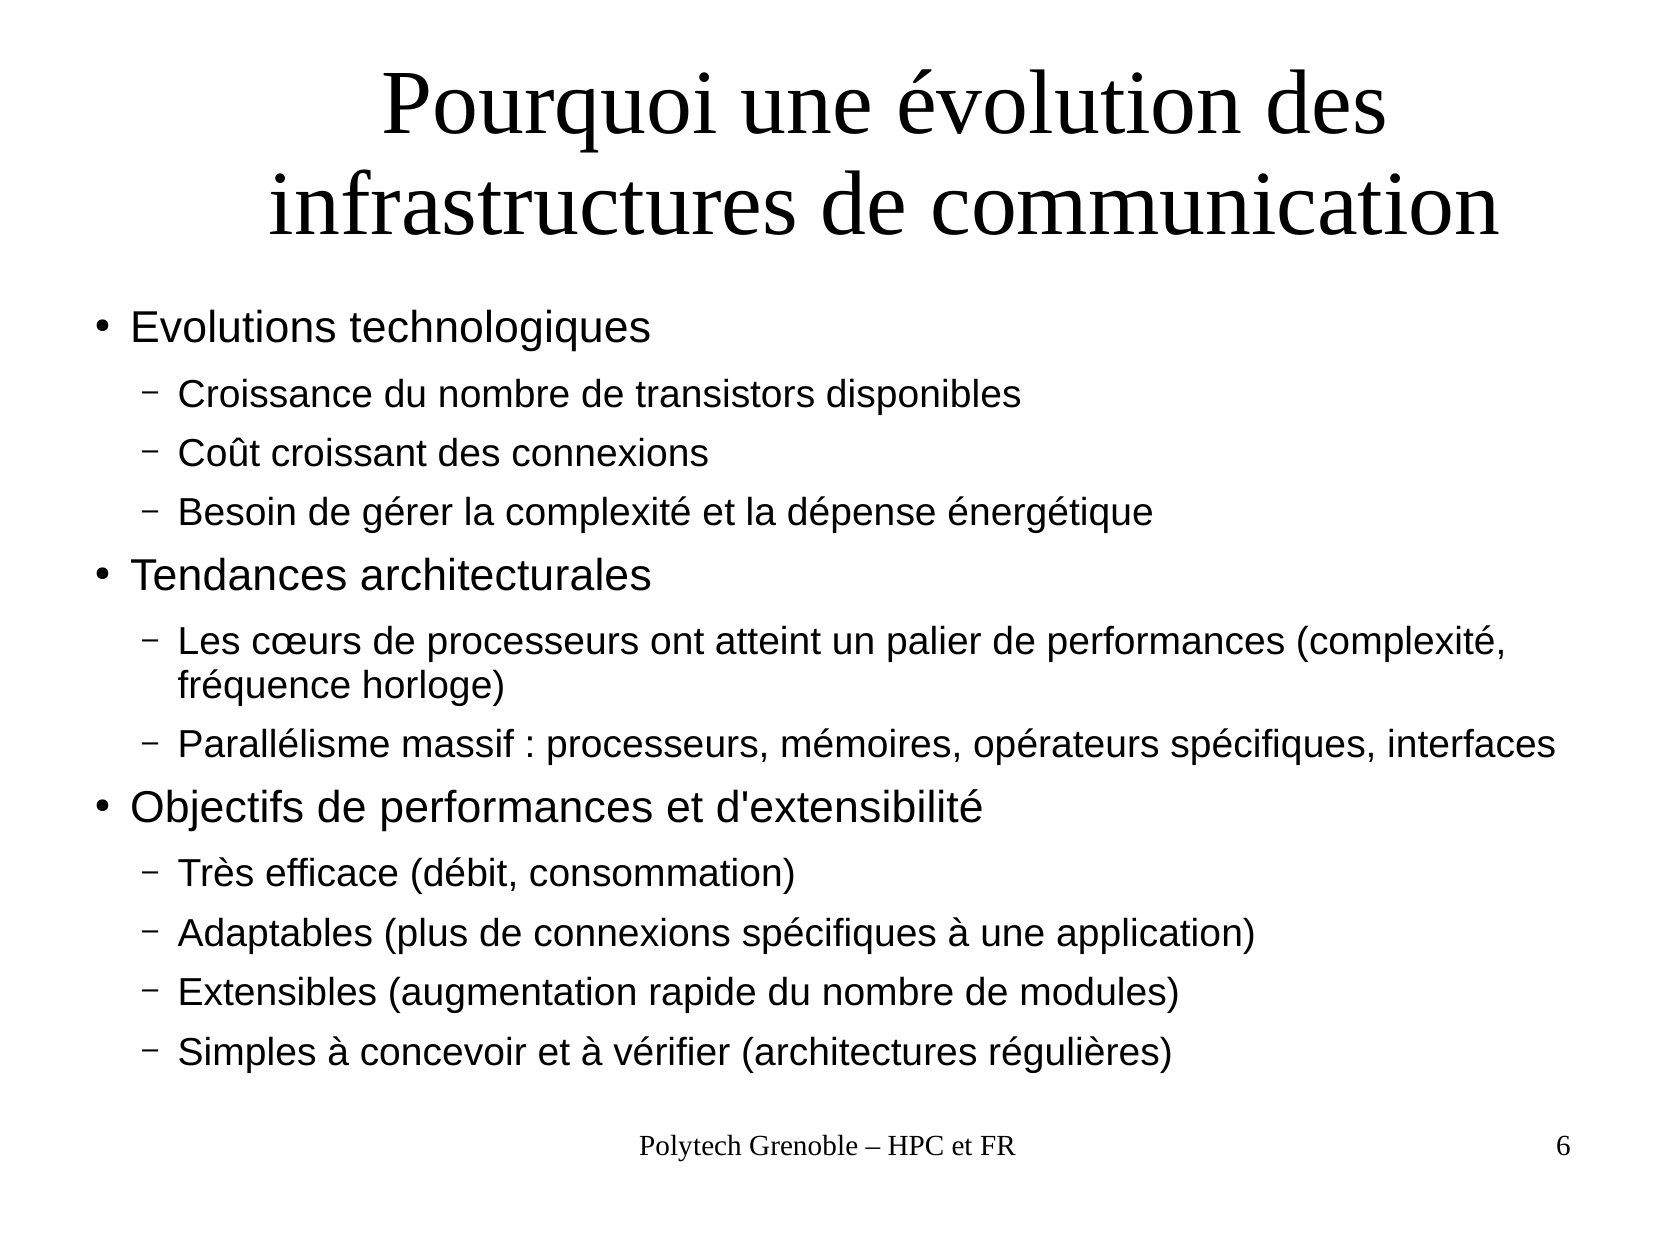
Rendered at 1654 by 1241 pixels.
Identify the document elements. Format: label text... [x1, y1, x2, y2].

title Pourquoi une évolution des infrastructures de communication [82, 49, 1571, 257]
list Evolutions technologiques Croissance du nombre de transistors disponibles Coût croissant des connexions Besoin de gérer la complexité et la dépense énergétique Tendances architecturales Les cœurs de processeurs ont atteint un palier de performances (complexité, fréquence horloge) Parallélisme massif : processeurs, mémoires, opérateurs spécifiques, interfaces Objectifs de performances et d'extensibilité Très efficace (débit, consommation) Adaptables (plus de connexions spécifiques à une application) Extensibles (augmentation rapide du nombre de modules) Simples à concevoir et à vérifier (architectures régulières) [82, 302, 1571, 1111]
